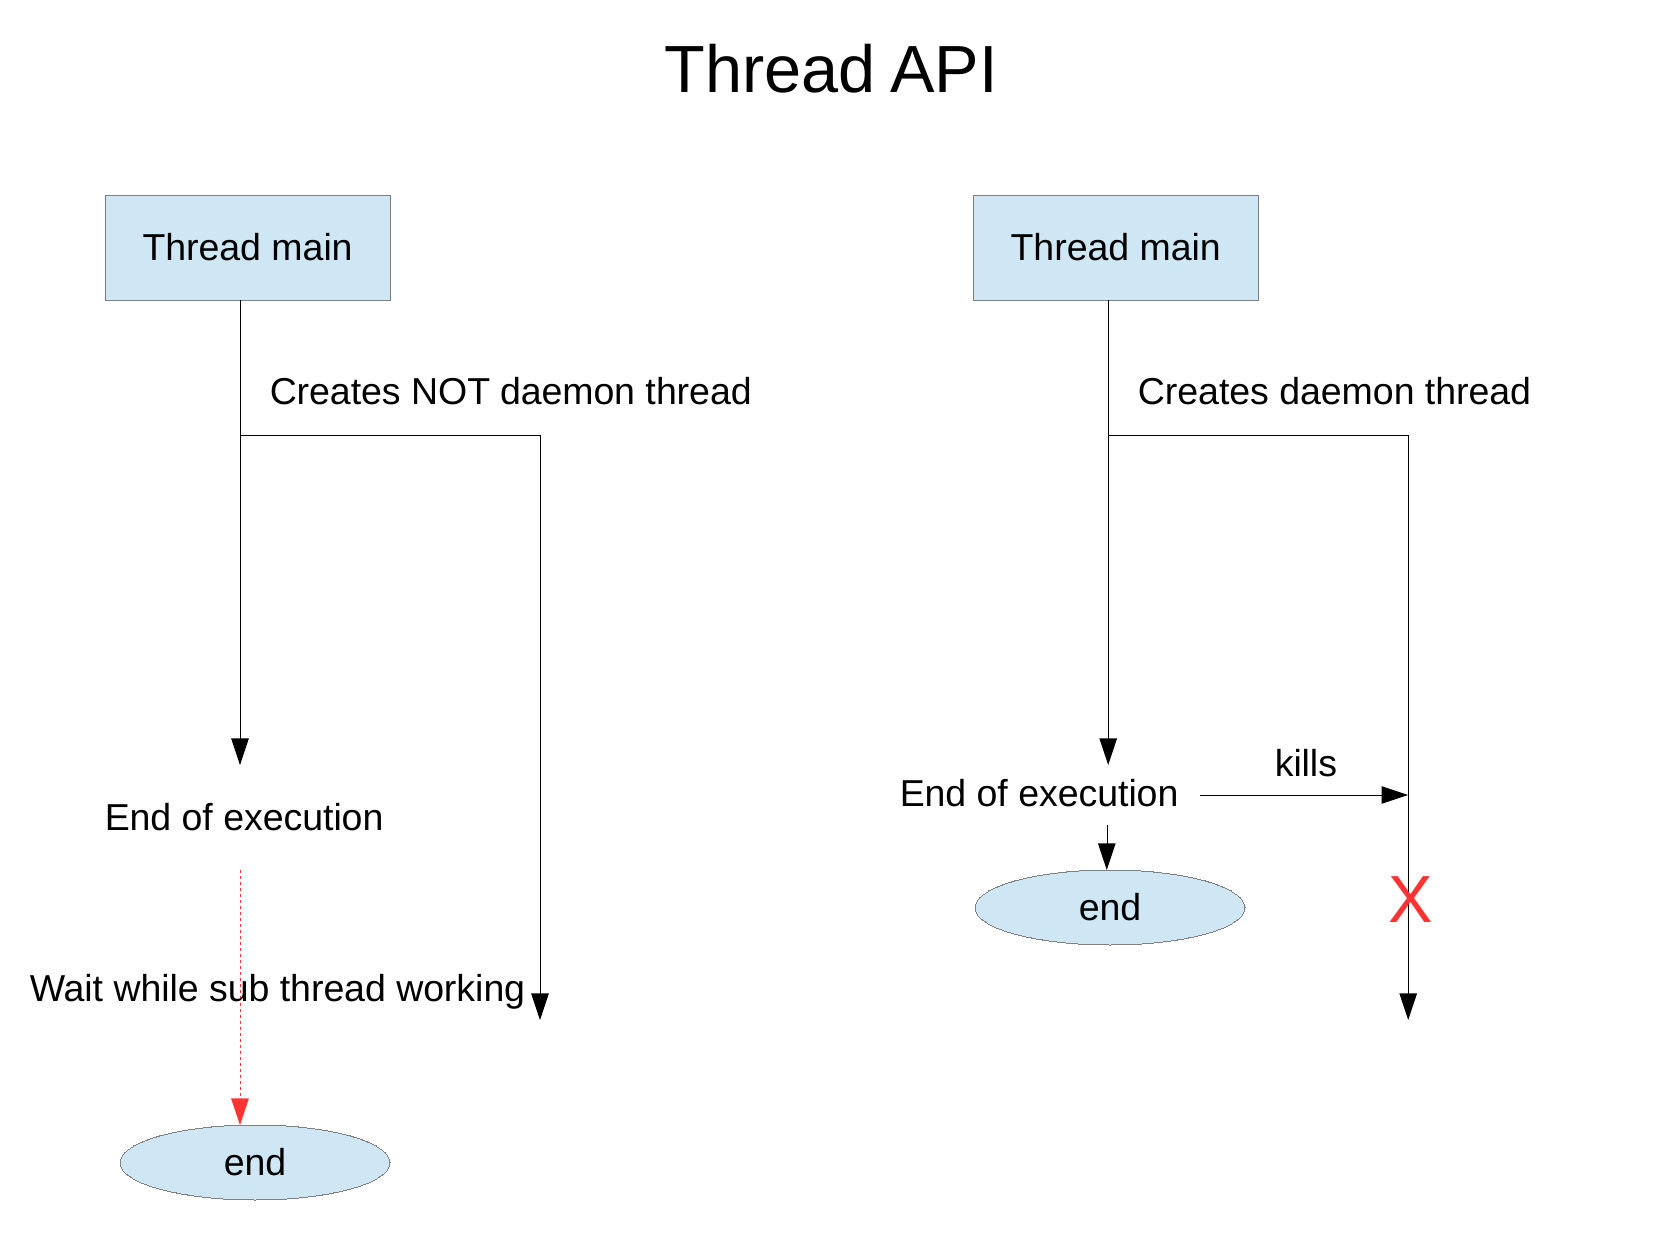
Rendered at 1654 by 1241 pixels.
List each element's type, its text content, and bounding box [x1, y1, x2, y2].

text_box kills [1260, 735, 1353, 792]
text_box end [975, 879, 1246, 946]
text_box X [1374, 855, 1474, 945]
text_box End of execution [90, 789, 406, 931]
text_box Thread main [105, 195, 391, 301]
text_box end [120, 1125, 391, 1201]
text_box Wait while sub thread working [15, 960, 543, 1017]
text_box end [1125, 906, 1135, 918]
text_box Creates NOT daemon thread [255, 363, 769, 421]
title Thread API [86, 19, 1576, 121]
text_box Creates daemon thread [1123, 363, 1547, 421]
text_box Thread main [973, 195, 1259, 301]
text_box End of execution [885, 765, 1201, 906]
